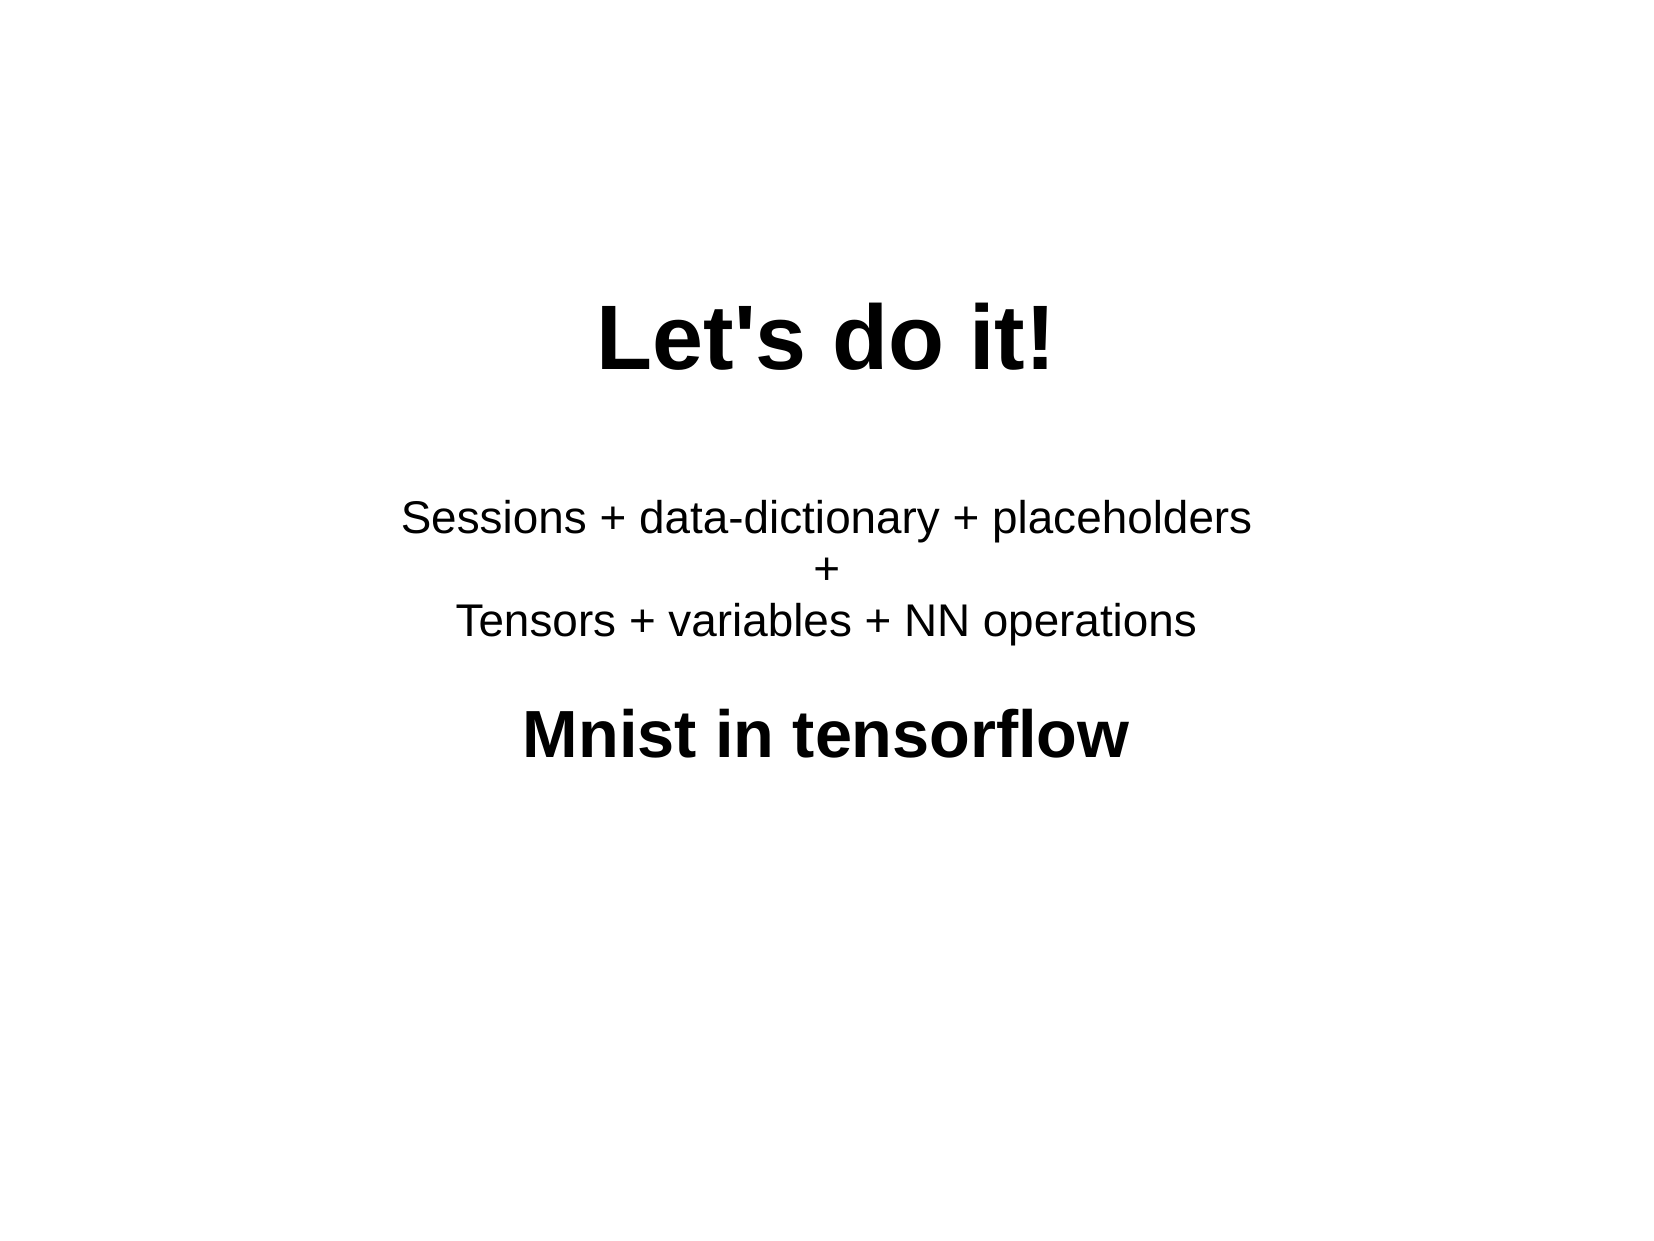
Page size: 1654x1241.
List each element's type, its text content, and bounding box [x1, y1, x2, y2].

subtitle Let's do it! Sessions + data-dictionary + placeholders + Tensors + variables + NN operations Mnist in tensorflow [82, 49, 1571, 1010]
